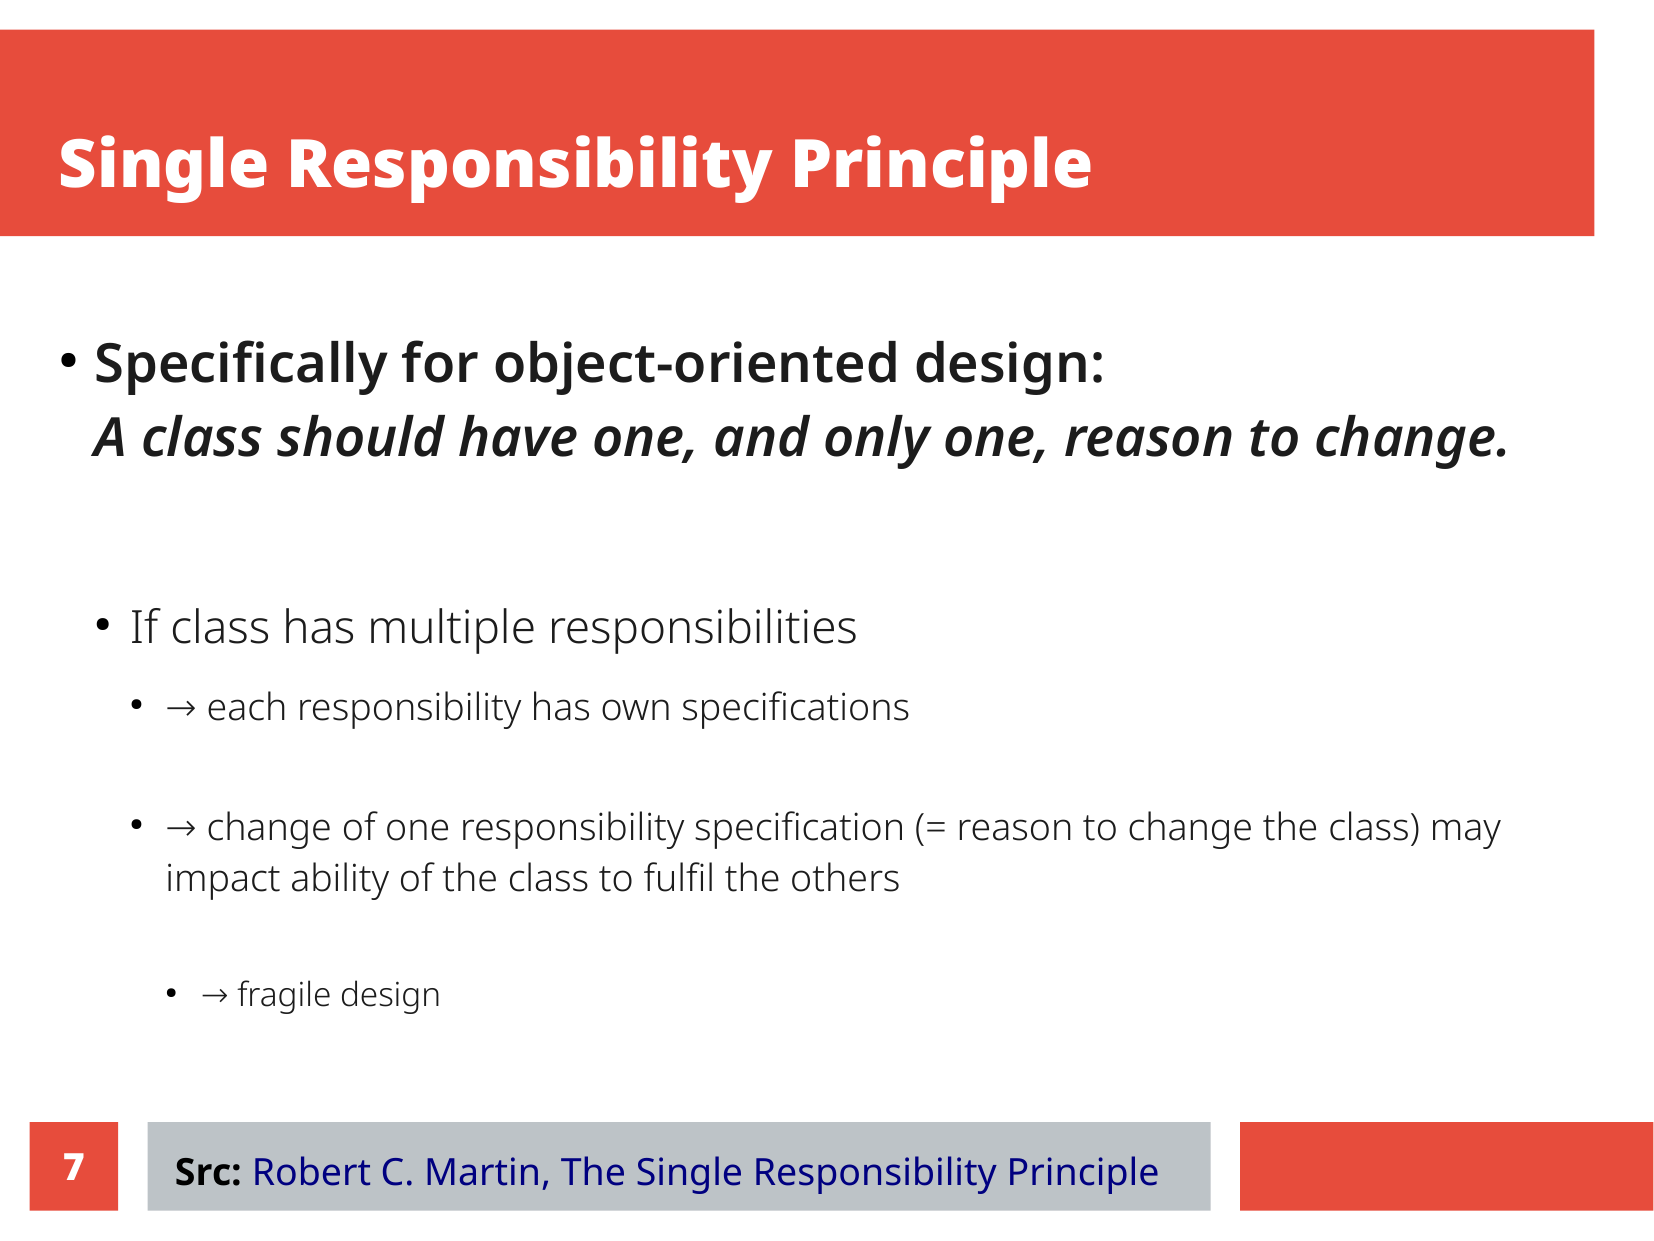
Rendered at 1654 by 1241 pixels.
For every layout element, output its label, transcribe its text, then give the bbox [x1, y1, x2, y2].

text_box Src: Robert C. Martin, The Single Responsibility Principle [160, 1138, 1642, 1201]
list Specifically for object-oriented design: A class should have one, and only one, reason to change. If class has multiple responsibilities → each responsibility has own specifications → change of one responsibility specification (= reason to change the class) may impact ability of the class to fulfil the others → fragile design [59, 324, 1565, 1093]
title Single Responsibility Principle [59, 59, 1595, 207]
